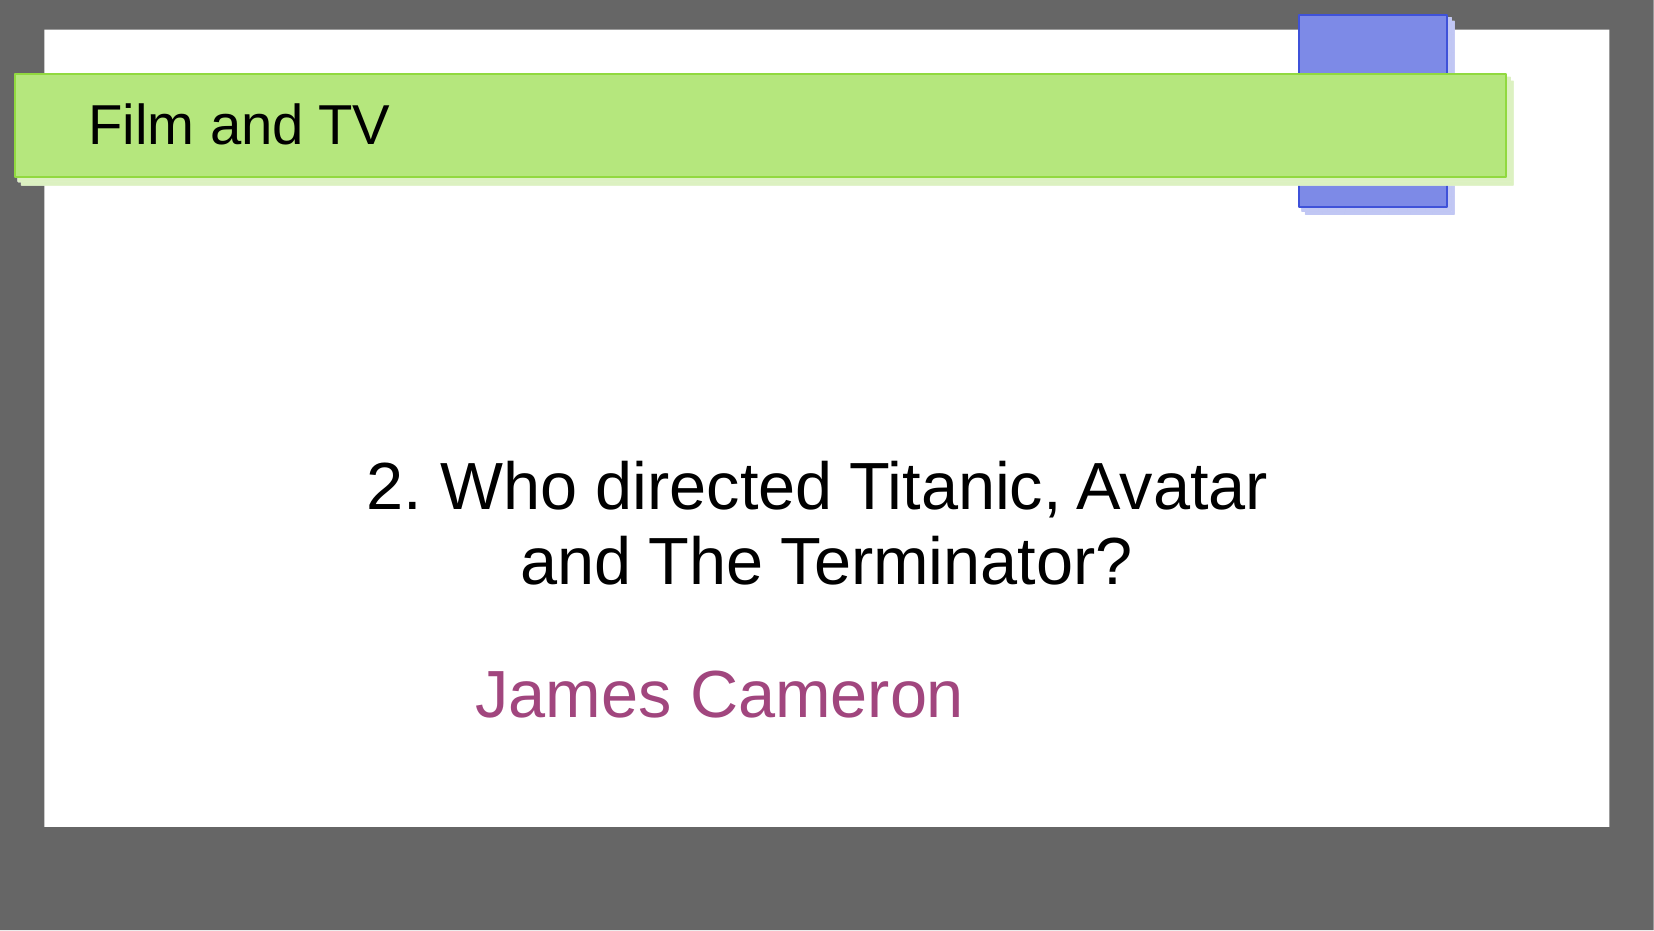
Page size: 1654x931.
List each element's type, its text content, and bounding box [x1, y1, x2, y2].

text_box James Cameron [460, 649, 980, 740]
text_box 2. Who directed Titanic, Avatar and The Terminator? [88, 236, 1565, 813]
title Film and TV [88, 73, 1506, 178]
